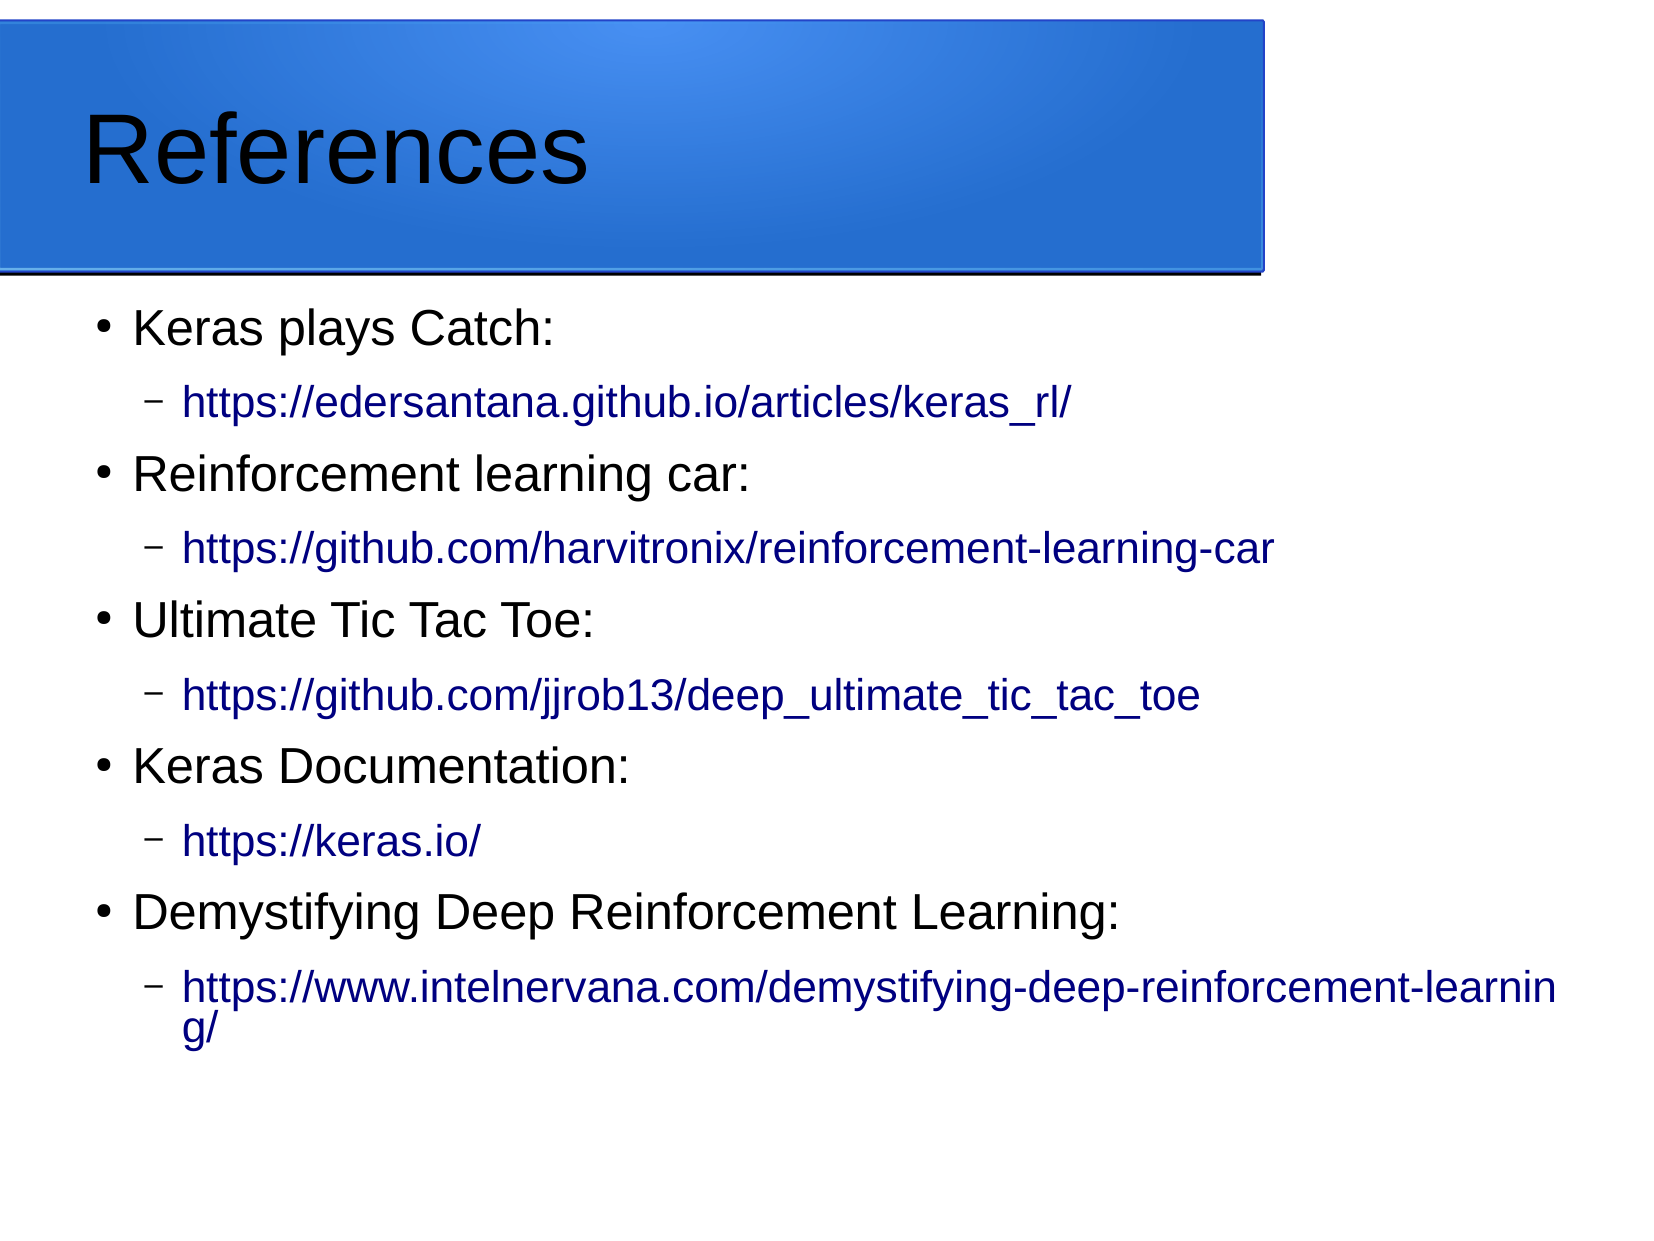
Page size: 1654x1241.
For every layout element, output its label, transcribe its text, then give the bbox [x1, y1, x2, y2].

list Keras plays Catch: https://edersantana.github.io/articles/keras_rl/ Reinforcement learning car: https://github.com/harvitronix/reinforcement-learning-car Ultimate Tic Tac Toe: https://github.com/jjrob13/deep_ultimate_tic_tac_toe Keras Documentation: https://keras.io/ Demystifying Deep Reinforcement Learning: https://www.intelnervana.com/demystifying-deep-reinforcement-learning/ [82, 299, 1571, 1019]
title References [82, 47, 1235, 252]
